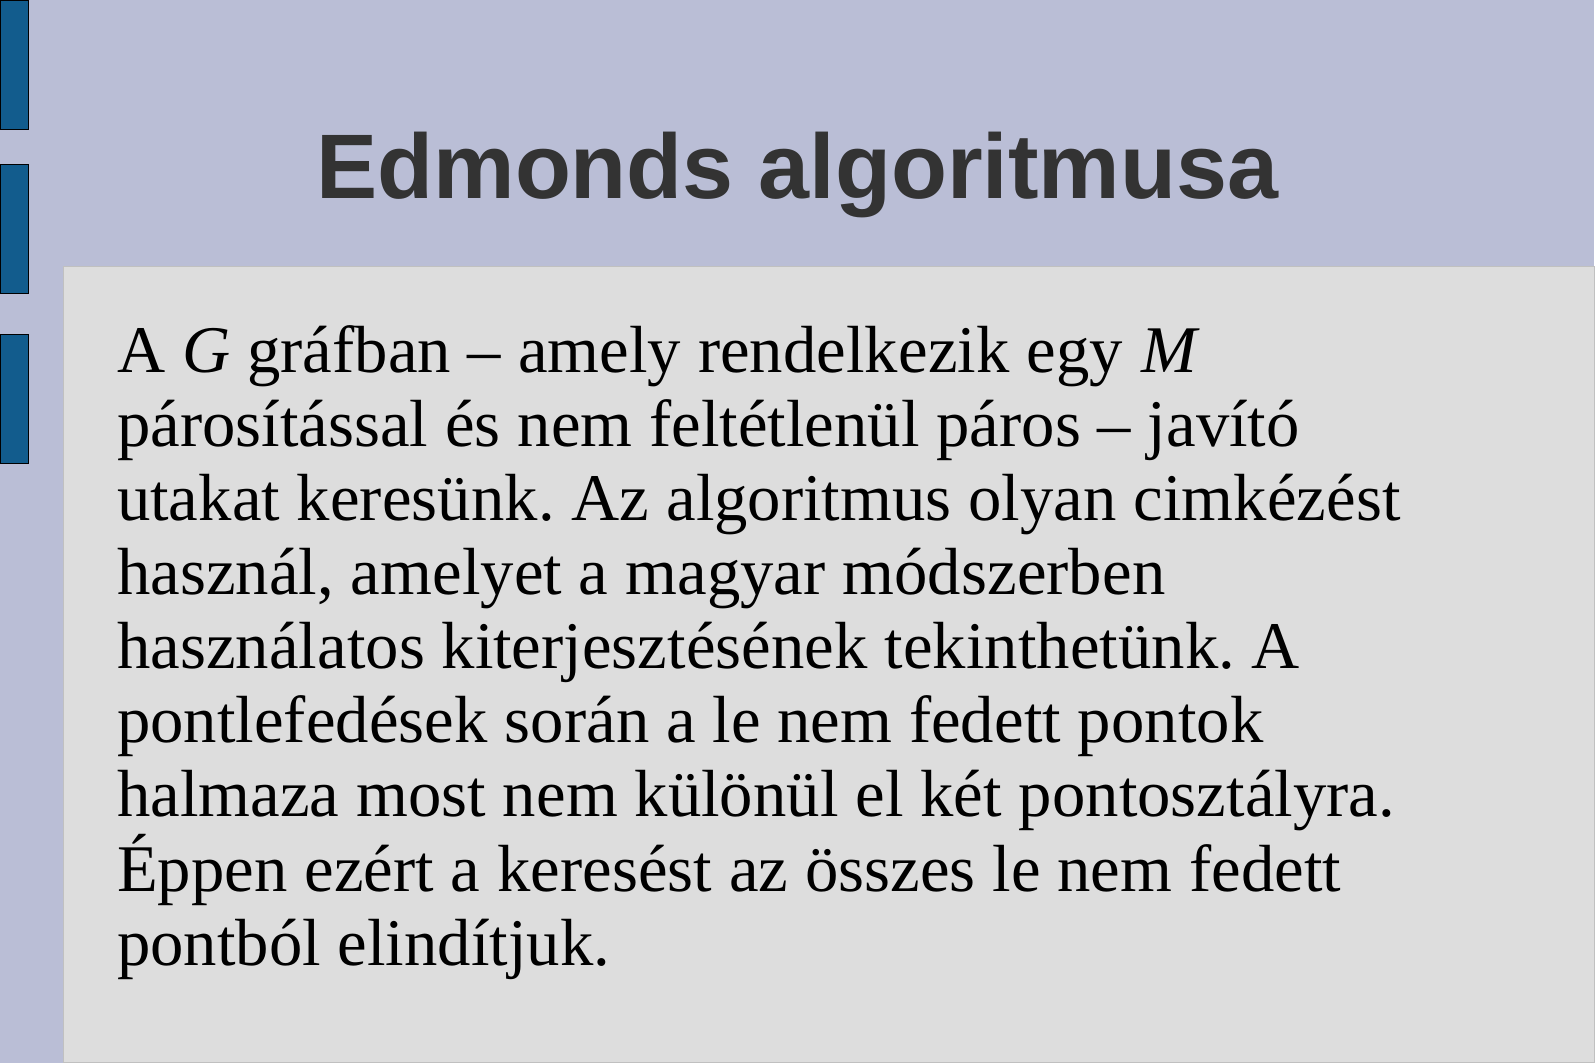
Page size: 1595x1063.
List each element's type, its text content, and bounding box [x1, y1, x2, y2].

title Edmonds algoritmusa [117, 85, 1479, 249]
subtitle A G gráfban – amely rendelkezik egy M párosítással és nem feltétlenül páros – javító utakat keresünk. Az algoritmus olyan cimkézést használ, amelyet a magyar módszerben használatos kiterjesztésének tekinthetünk. A pontlefedések során a le nem fedett pontok halmaza most nem különül el két pontosztályra. Éppen ezért a keresést az összes le nem fedett pontból elindítjuk. [117, 302, 1479, 990]
